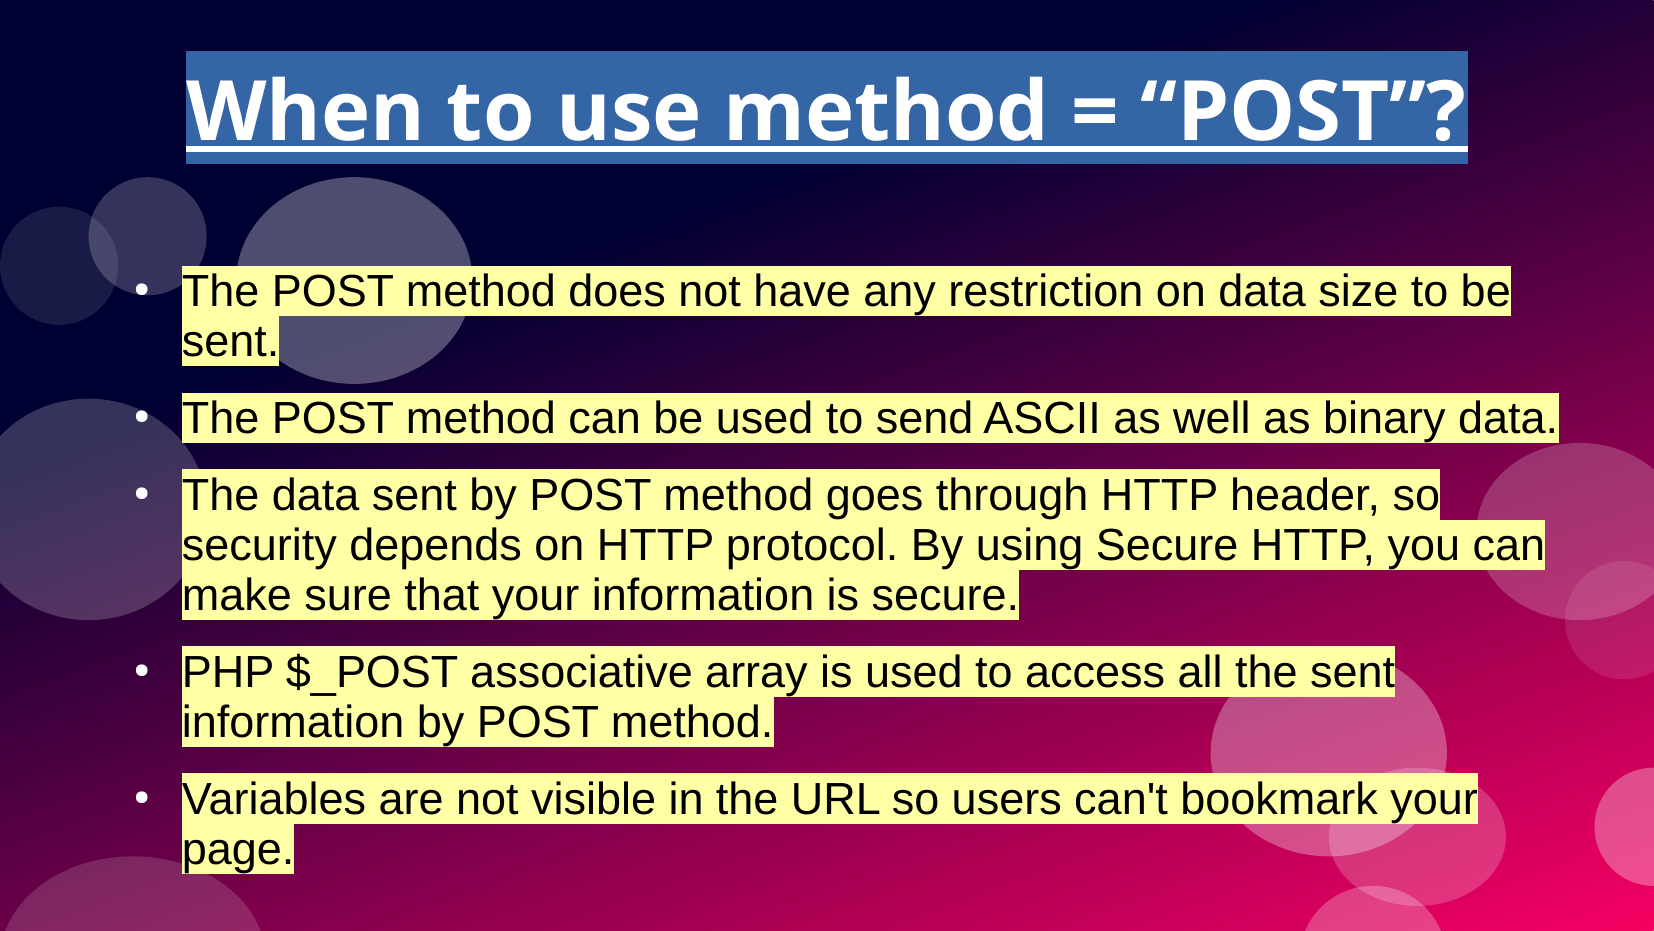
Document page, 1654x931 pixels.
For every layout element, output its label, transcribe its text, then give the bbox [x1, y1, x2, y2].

title When to use method = “POST”? [88, 29, 1566, 187]
list The POST method does not have any restriction on data size to be sent. The POST method can be used to send ASCII as well as binary data. The data sent by POST method goes through HTTP header, so security depends on HTTP protocol. By using Secure HTTP, you can make sure that your information is secure. PHP $_POST associative array is used to access all the sent information by POST method. Variables are not visible in the URL so users can't bookmark your page. [118, 265, 1563, 916]
